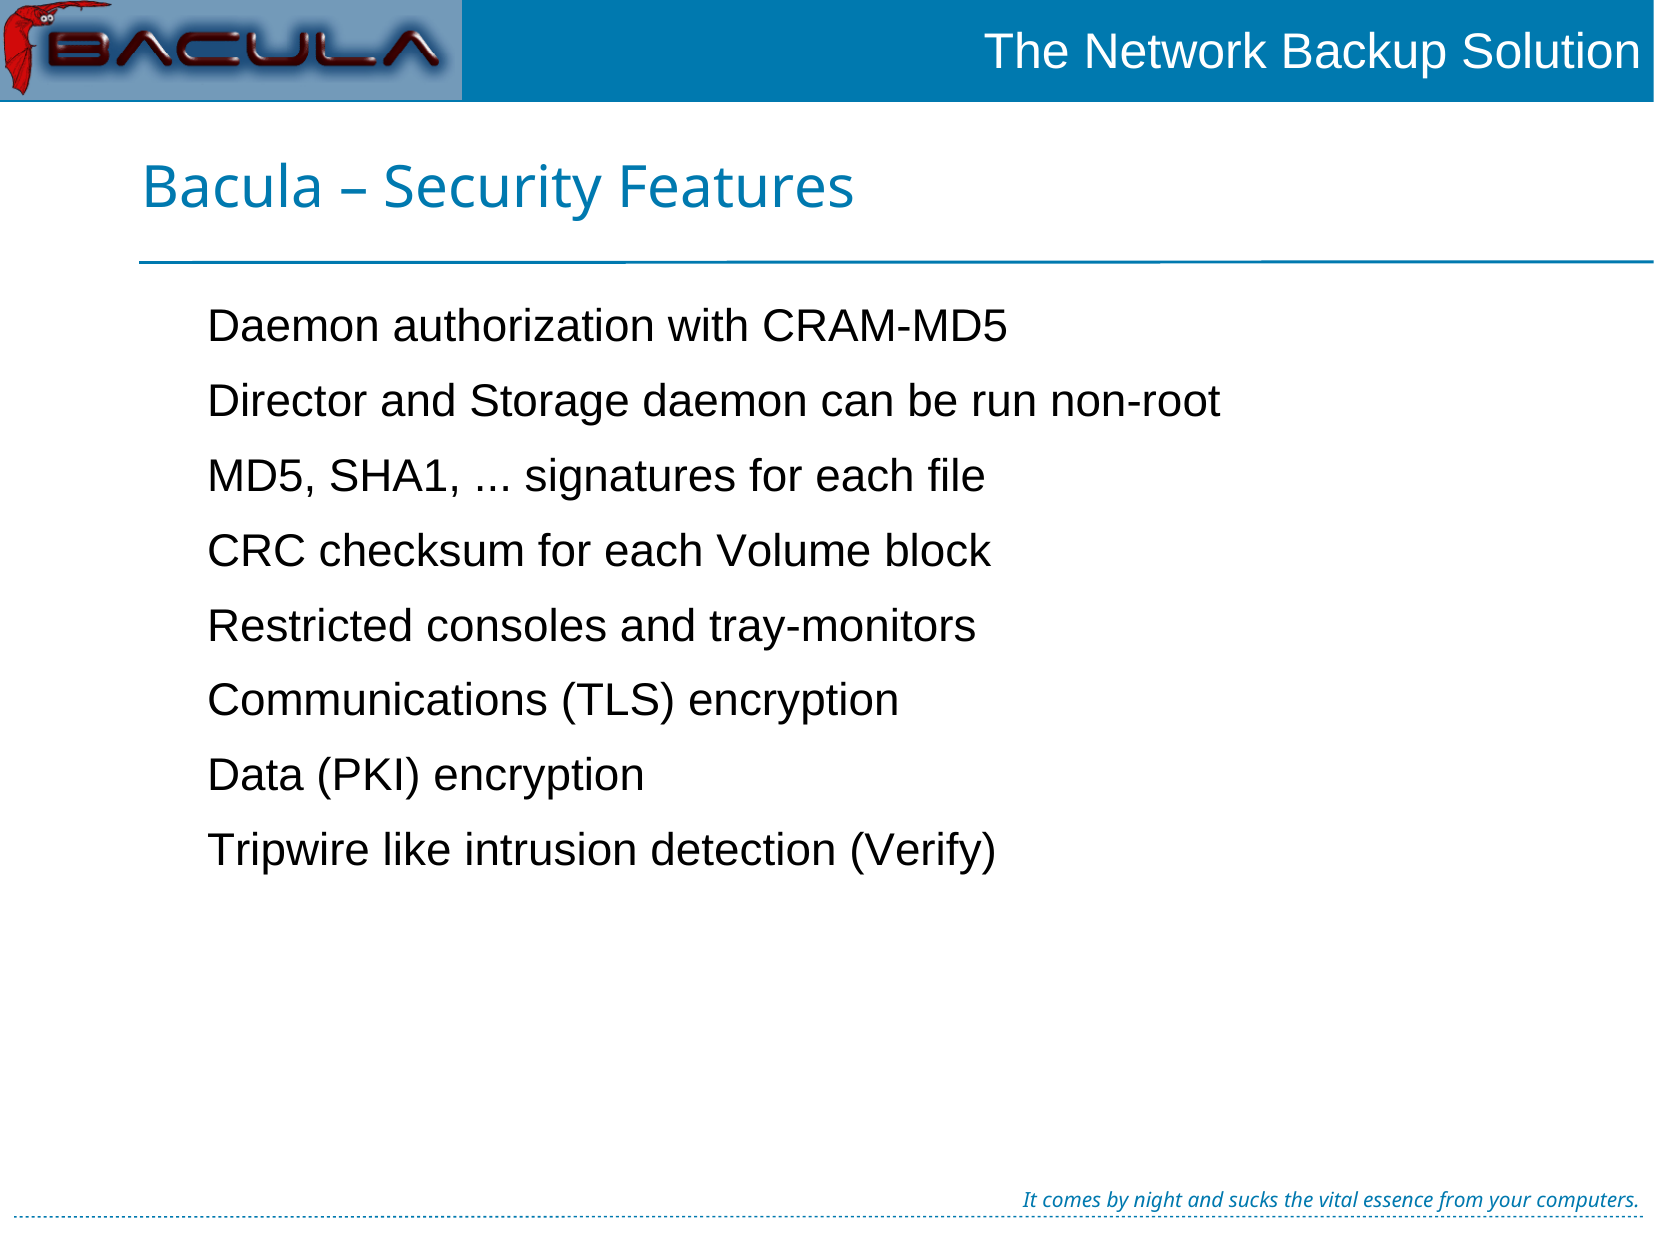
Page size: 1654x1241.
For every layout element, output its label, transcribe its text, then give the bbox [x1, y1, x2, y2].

list Daemon authorization with CRAM-MD5 Director and Storage daemon can be run non-root MD5, SHA1, ... signatures for each file CRC checksum for each Volume block Restricted consoles and tray-monitors Communications (TLS) encryption Data (PKI) encryption Tripwire like intrusion detection (Verify) [112, 300, 1506, 1052]
picture [0, 0, 461, 99]
title Bacula – Security Features [141, 112, 1501, 226]
